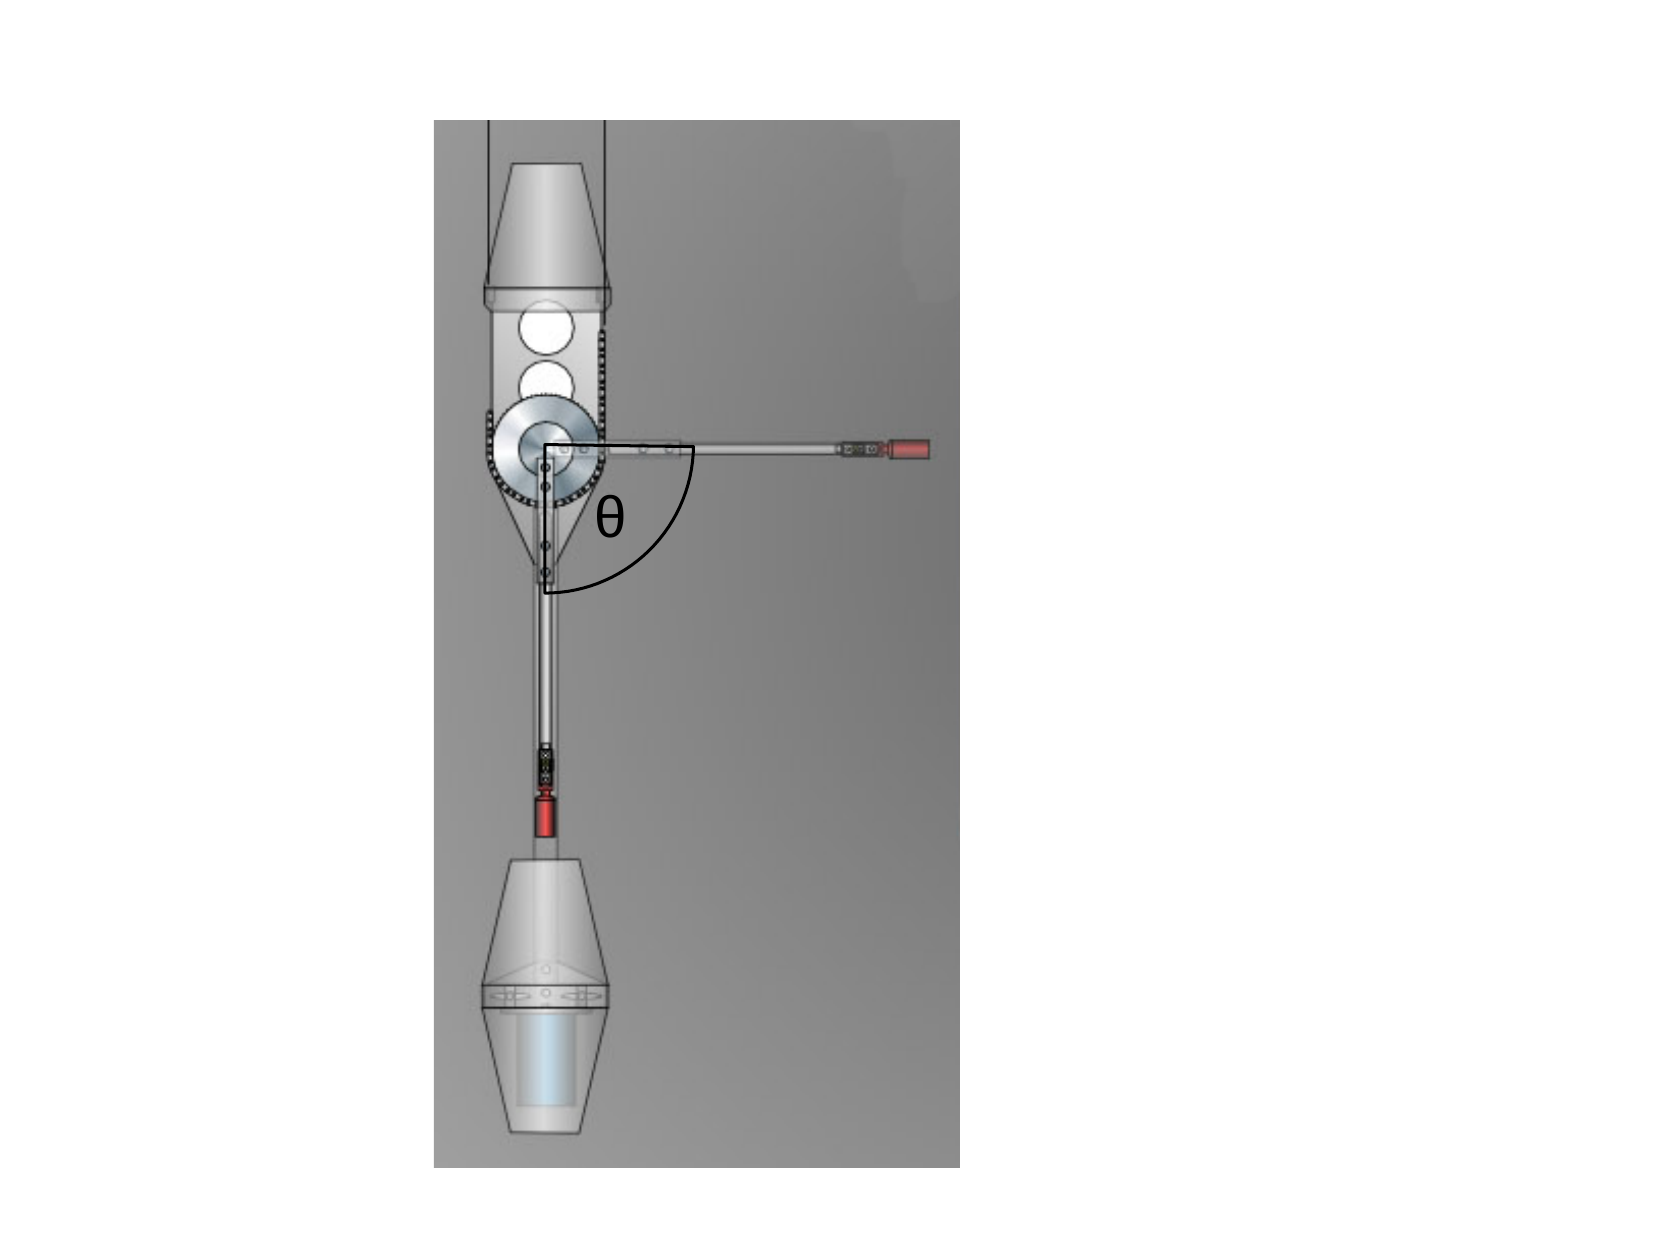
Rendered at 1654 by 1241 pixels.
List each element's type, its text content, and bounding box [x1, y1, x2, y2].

picture [433, 120, 961, 1168]
text_box θ [579, 477, 642, 557]
